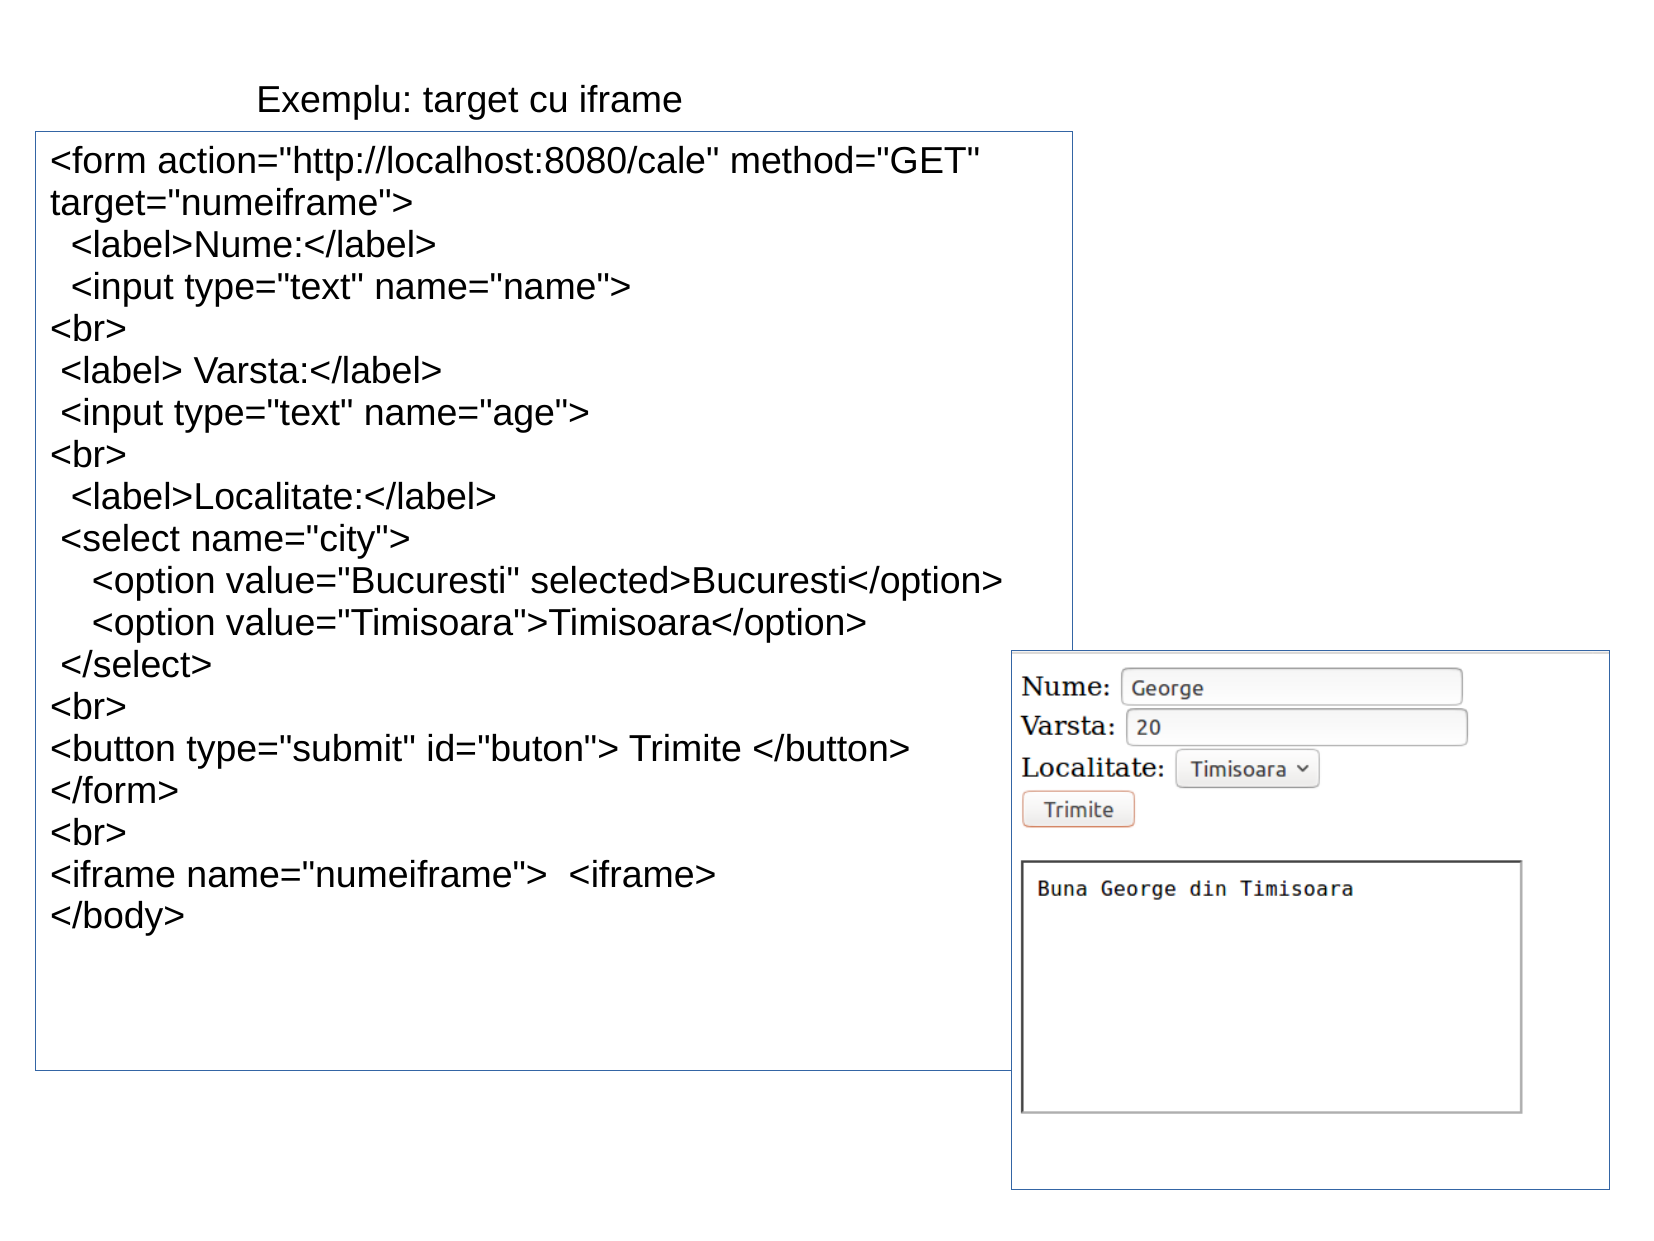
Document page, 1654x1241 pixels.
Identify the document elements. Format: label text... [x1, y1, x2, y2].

text_box Exemplu: target cu iframe [241, 70, 699, 128]
picture [1011, 650, 1610, 1190]
text_box <form action="http://localhost:8080/cale" method="GET" target="numeiframe"> <label>Nume:</label> <input type="text" name="name"> <br> <label> Varsta:</label> <input type="text" name="age"> <br> <label>Localitate:</label> <select name="city"> <option value="Bucuresti" selected>Bucuresti</option> <option value="Timisoara">Timisoara</option> </select> <br> <button type="submit" id="buton"> Trimite </button> </form> <br> <iframe name="numeiframe"> <iframe> </body> [35, 131, 1073, 1071]
